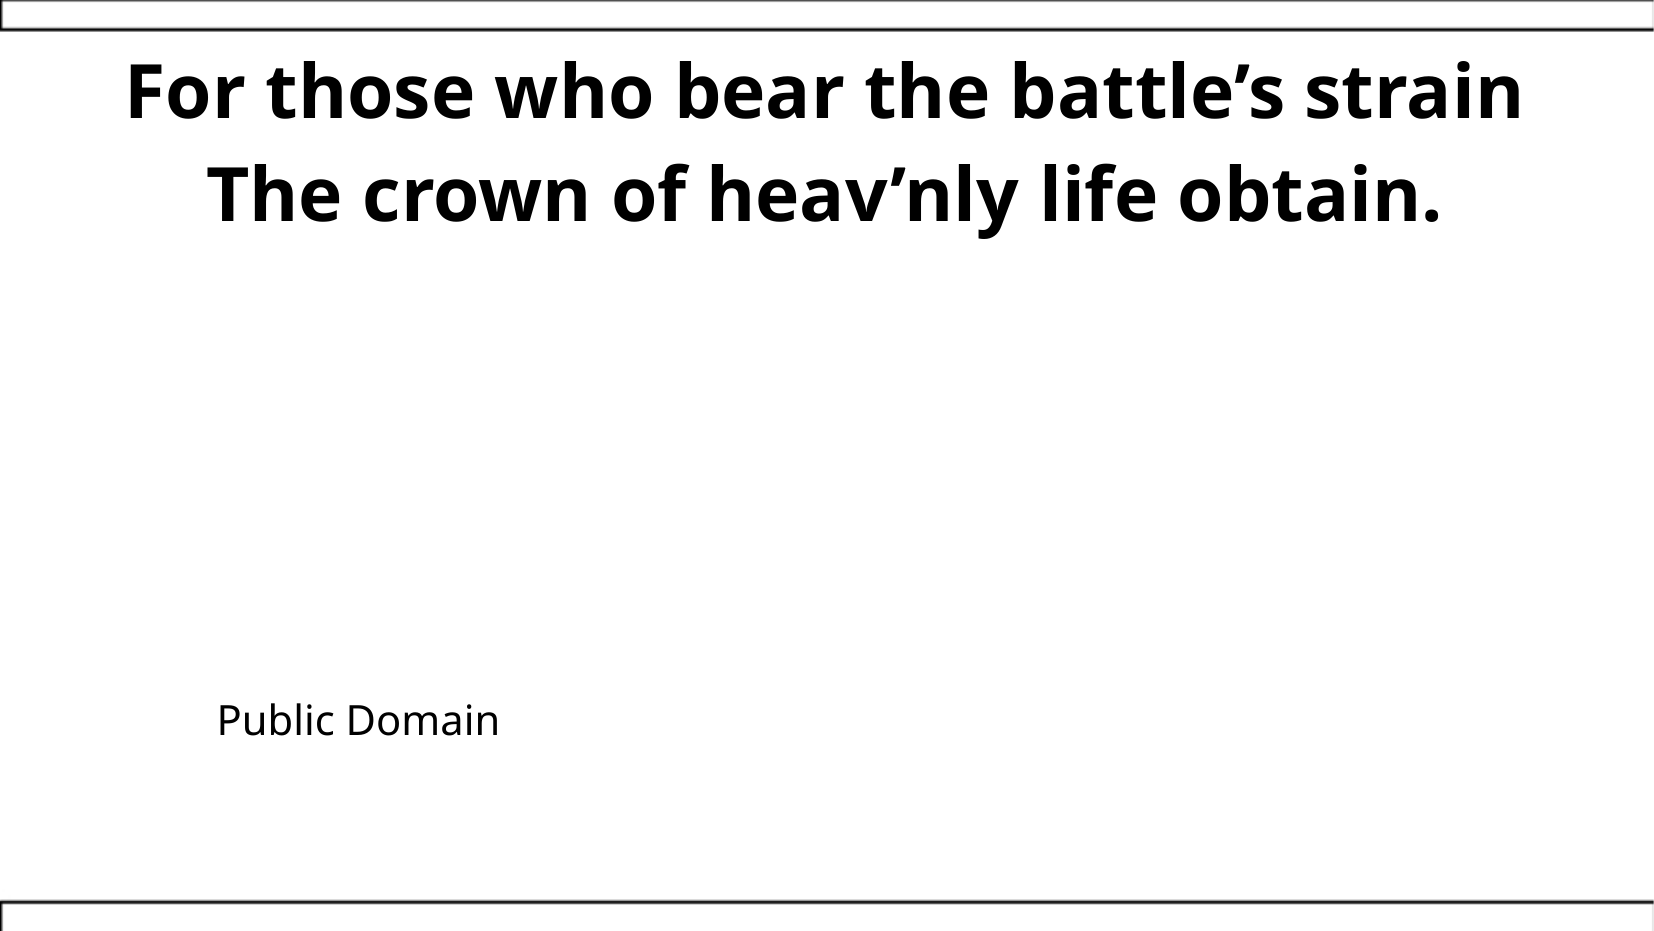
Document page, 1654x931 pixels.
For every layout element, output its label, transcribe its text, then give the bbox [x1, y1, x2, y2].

picture [0, 0, 1654, 931]
text_box For those who bear the battle’s strain The crown of heav’nly life obtain. Public Domain [75, 31, 1576, 767]
